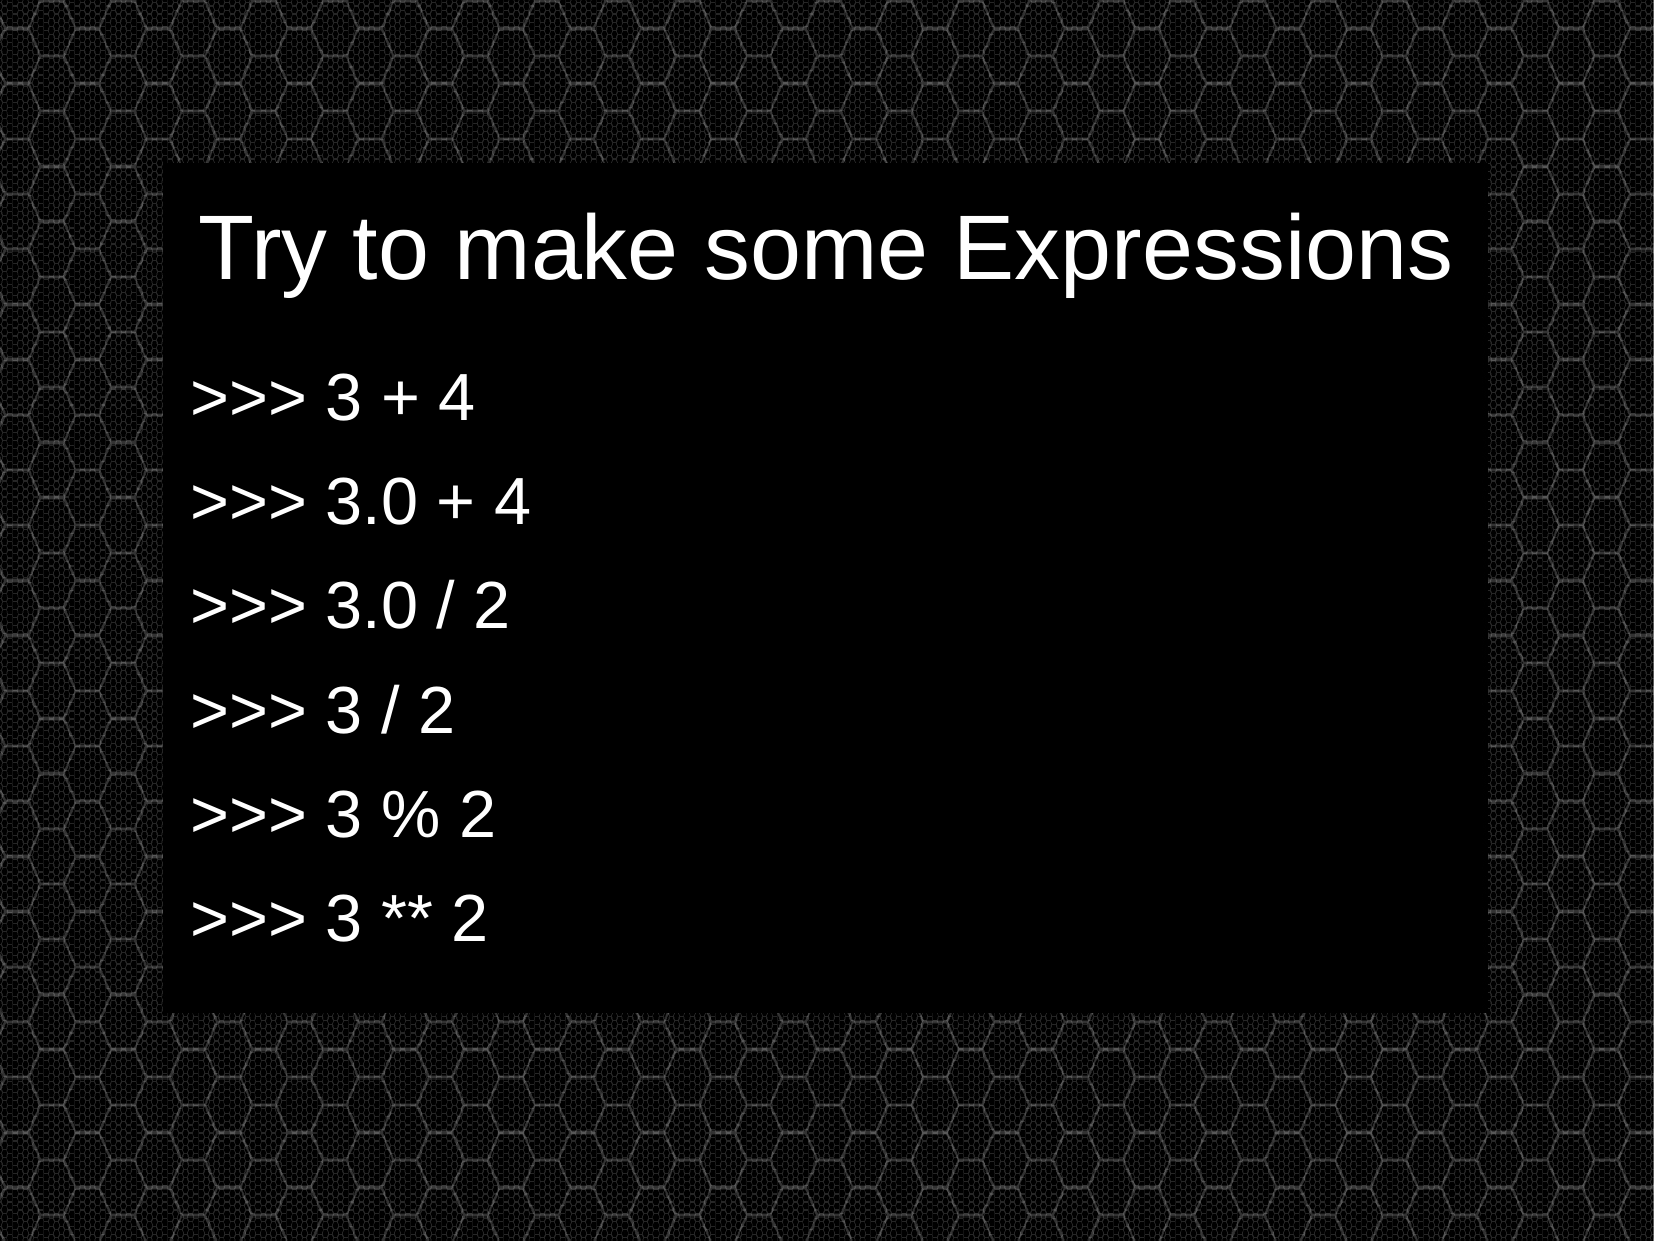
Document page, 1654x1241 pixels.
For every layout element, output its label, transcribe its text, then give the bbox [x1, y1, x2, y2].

title Try to make some Expressions [82, 165, 1571, 331]
picture [0, 0, 1654, 1241]
list >>> 3 + 4 >>> 3.0 + 4 >>> 3.0 / 2 >>> 3 / 2 >>> 3 % 2 >>> 3 ** 2 [120, 360, 1501, 1010]
